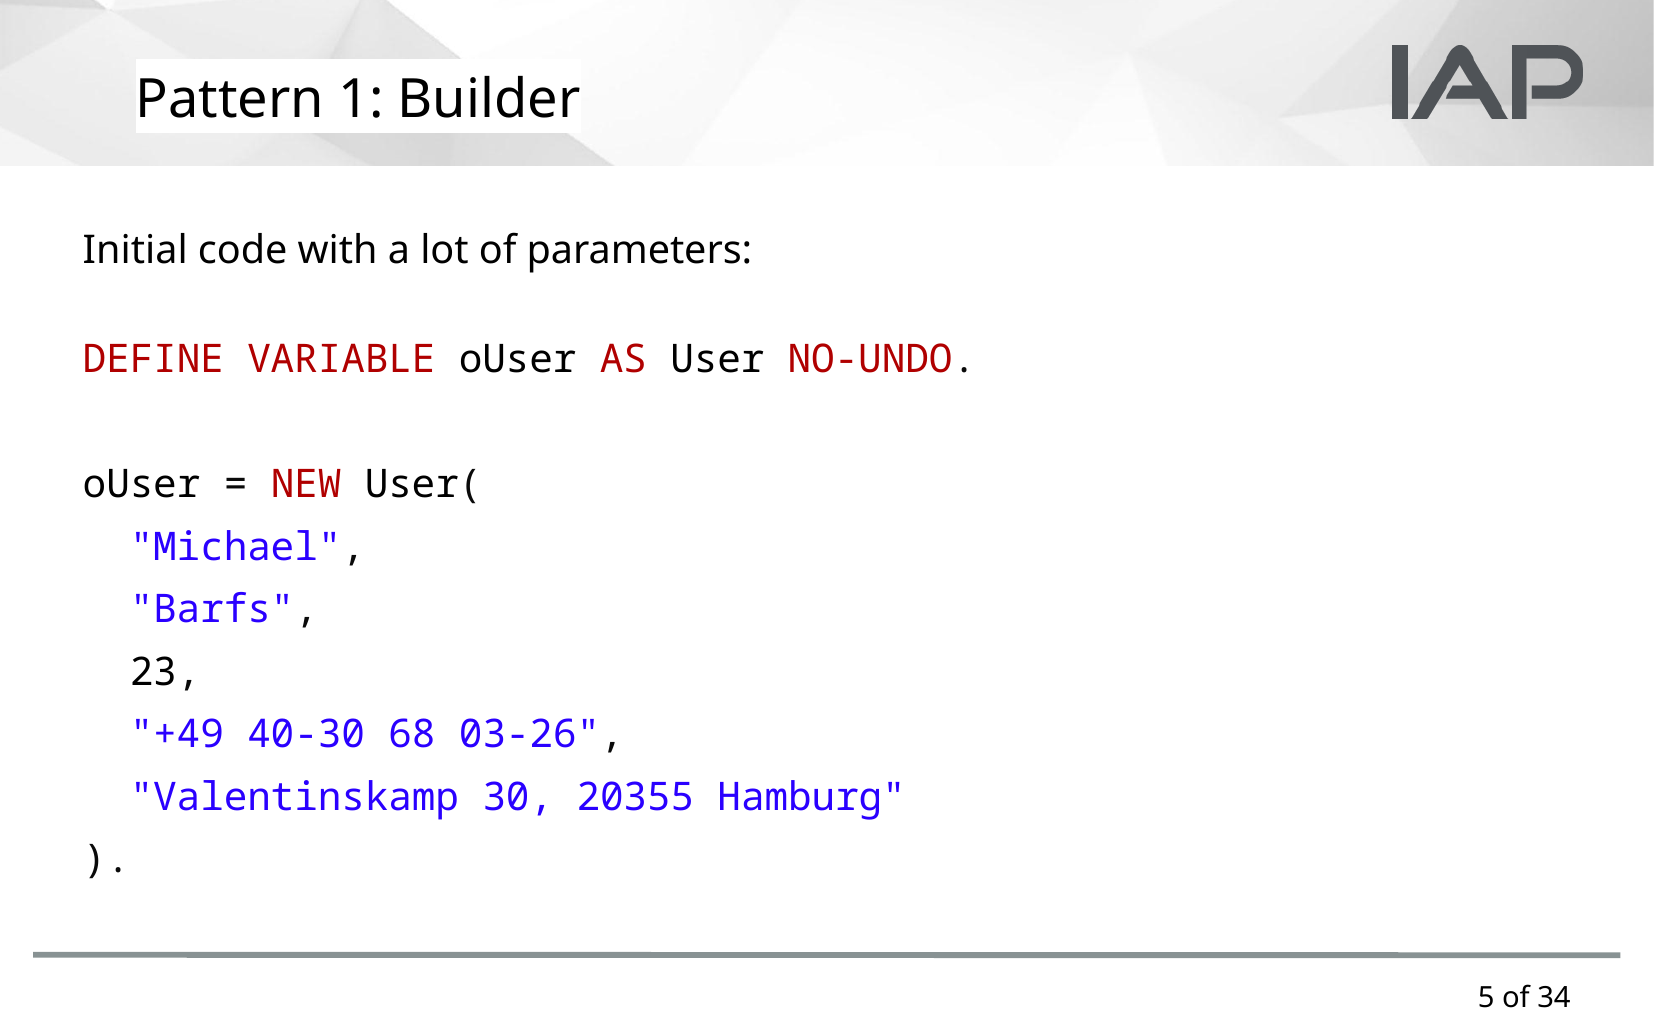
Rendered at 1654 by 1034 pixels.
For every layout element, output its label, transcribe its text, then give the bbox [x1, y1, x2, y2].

list DEFINE VARIABLE oUser AS User NO-UNDO. oUser = NEW User( "Michael", "Barfs", 23, "+49 40-30 68 03-26", "Valentinskamp 30, 20355 Hamburg" ). [82, 330, 1571, 886]
picture [0, 0, 1654, 166]
list Initial code with a lot of parameters: [82, 221, 1571, 296]
title Pattern 1: Builder [135, 41, 1264, 152]
